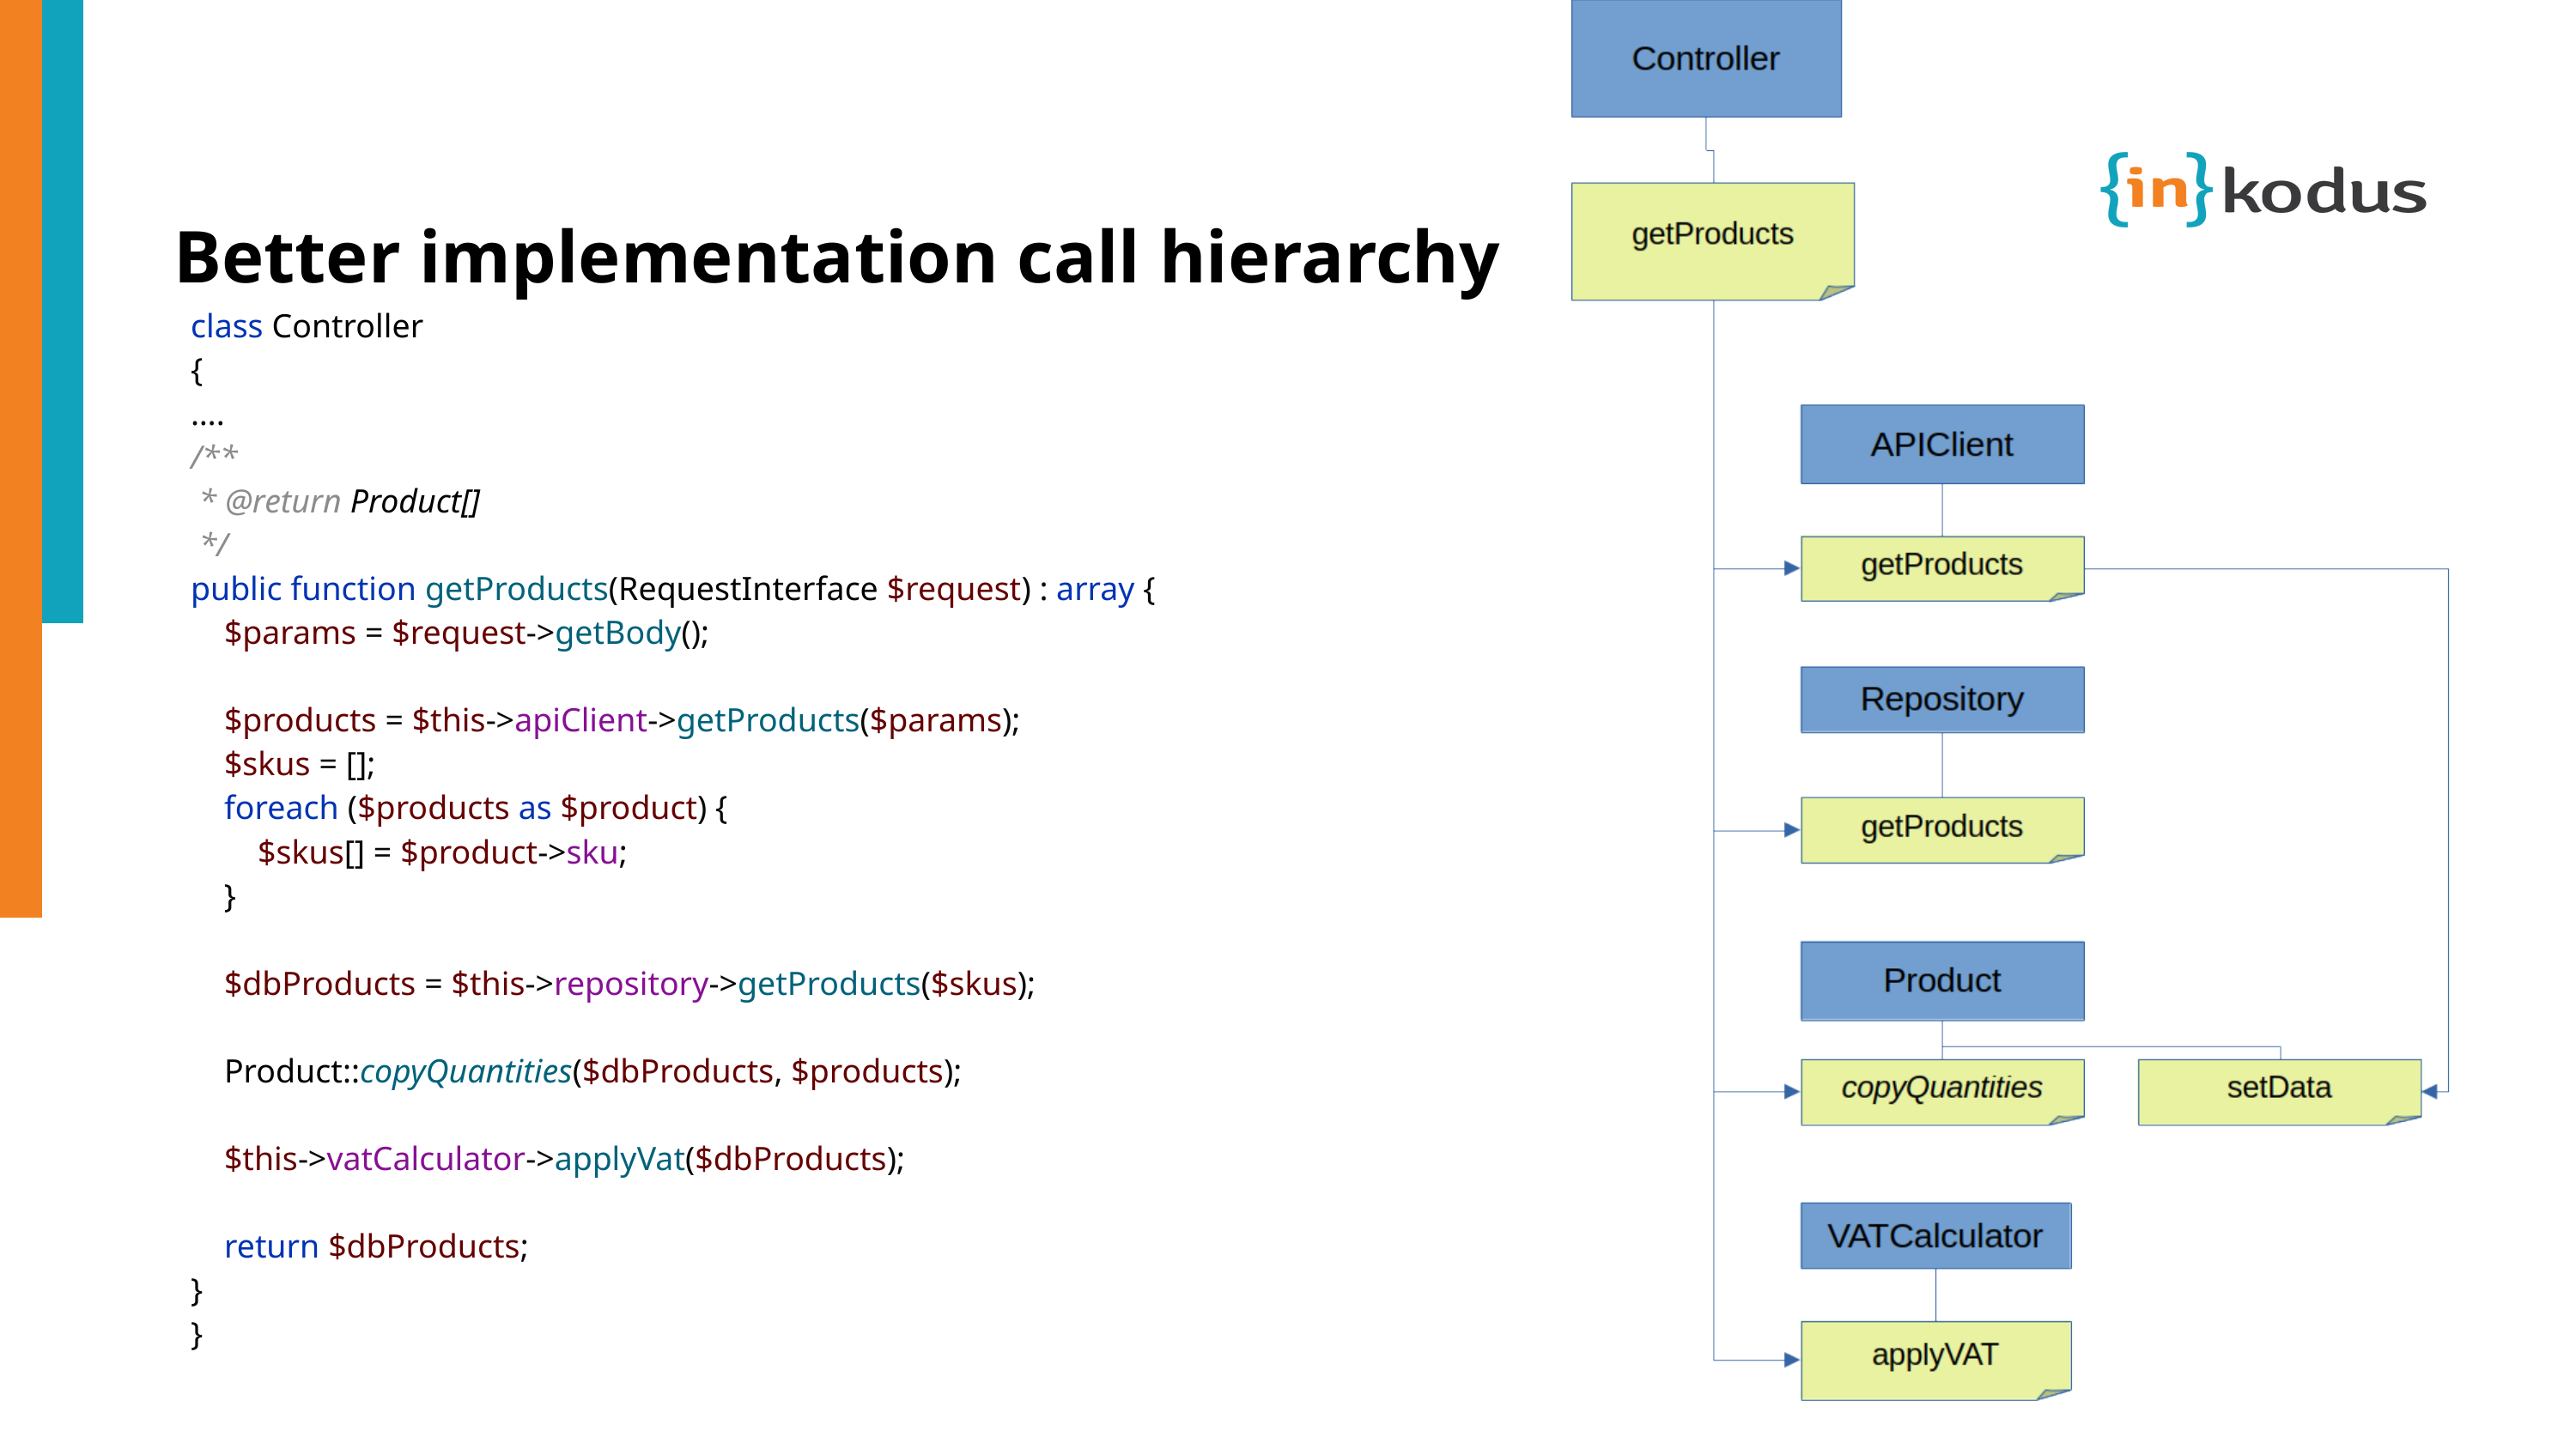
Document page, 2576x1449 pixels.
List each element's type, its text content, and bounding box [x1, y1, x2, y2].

text_box Better implementation call hierarchy [173, 197, 1571, 298]
text_box class Controller { …. /** * @return Product[] */ public function getProducts(RequestInterface $request) : array { $params = $request->getBody(); $products = $this->apiClient->getProducts($params); $skus = []; foreach ($products as $product) { $skus[] = $product->sku; } $dbProducts = $this->repository->getProducts($skus); Product::copyQuantities($dbProducts, $products); $this->vatCalculator->applyVat($dbProducts); return $dbProducts; } } [178, 297, 1167, 1405]
text_box [0, 0, 83, 918]
picture [1571, 0, 2576, 1449]
